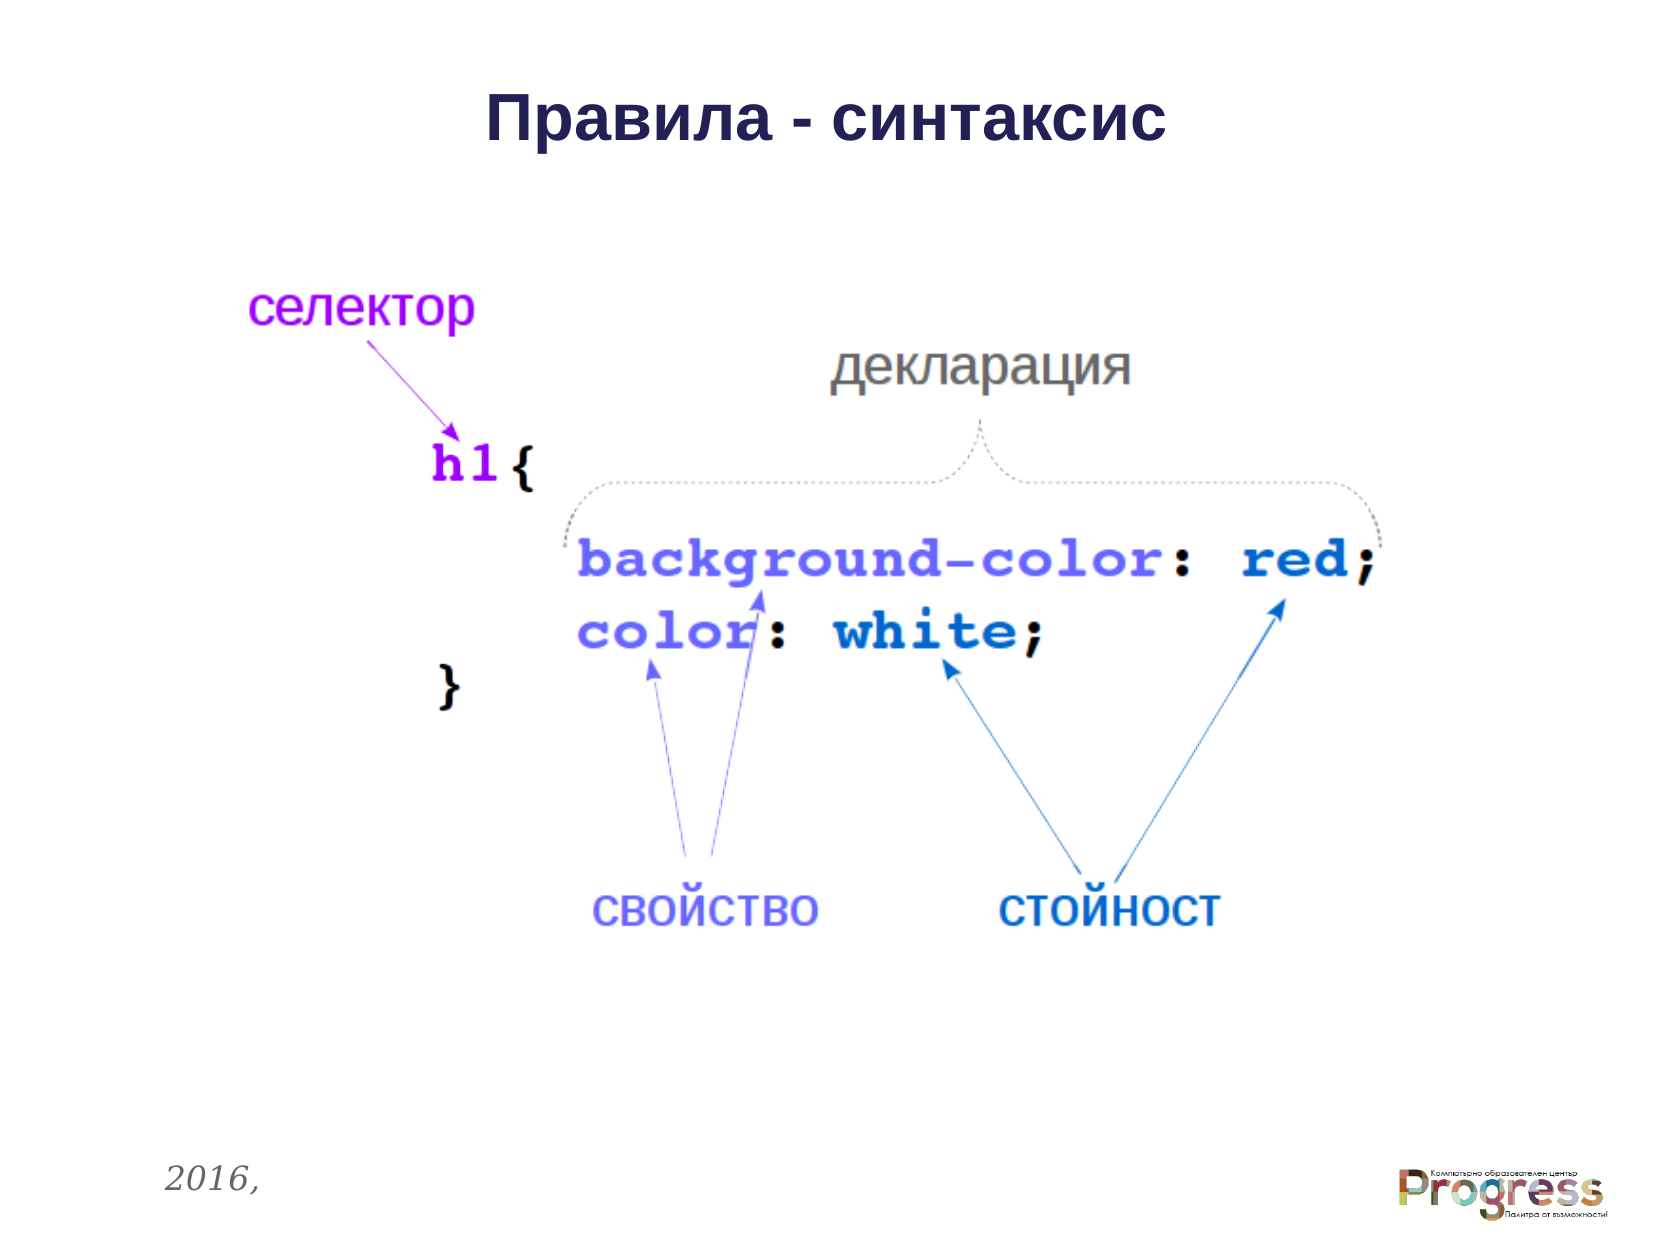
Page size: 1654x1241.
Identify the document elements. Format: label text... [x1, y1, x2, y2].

title Правила - синтаксис [82, 55, 1571, 181]
picture [1399, 1168, 1613, 1221]
picture [195, 263, 1441, 951]
text_box 2016, Ива Е. Попова [150, 1152, 586, 1201]
